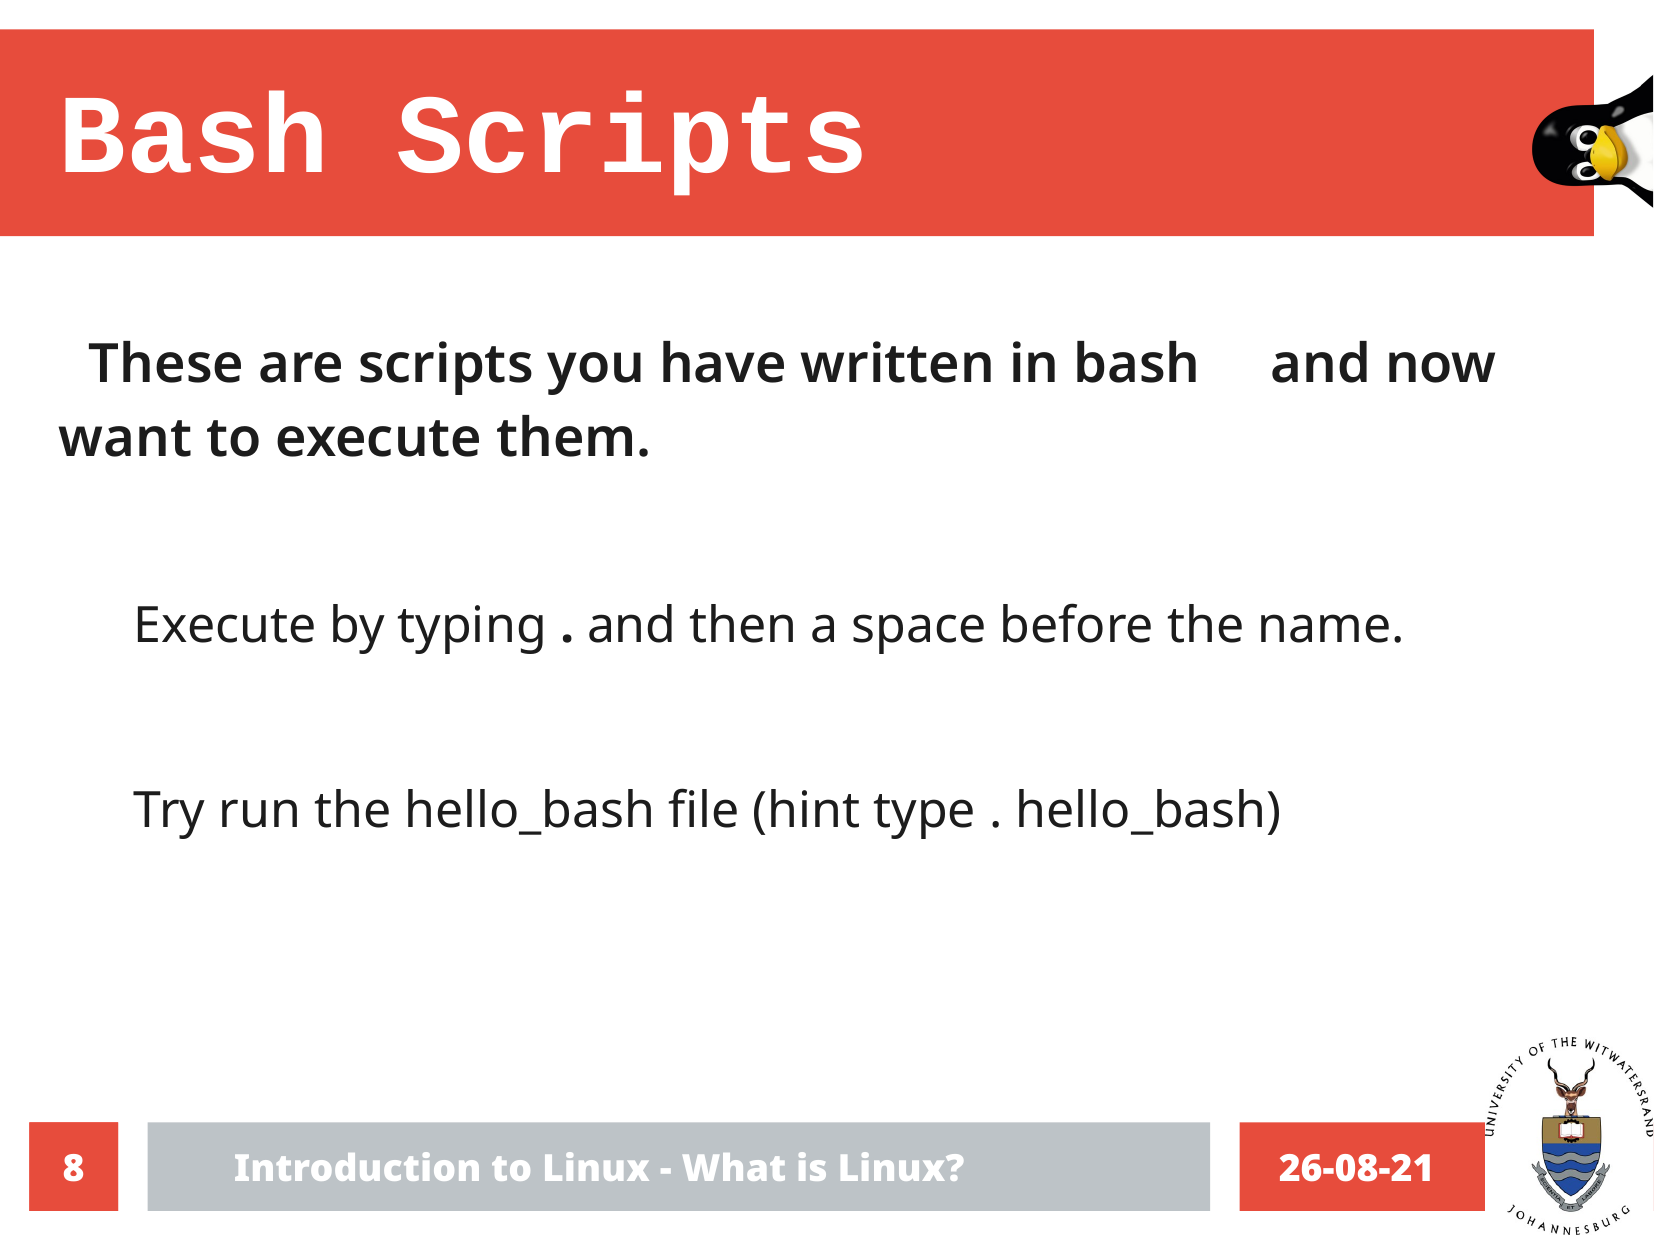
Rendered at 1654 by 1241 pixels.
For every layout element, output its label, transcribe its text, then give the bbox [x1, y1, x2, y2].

picture [1485, 1037, 1654, 1235]
title Bash Scripts [58, 59, 1594, 207]
picture [1515, 24, 1654, 276]
list These are scripts you have written in bash and now want to execute them. Execute by typing . and then a space before the name. Try run the hello_bash file (hint type . hello_bash) [58, 324, 1565, 1093]
